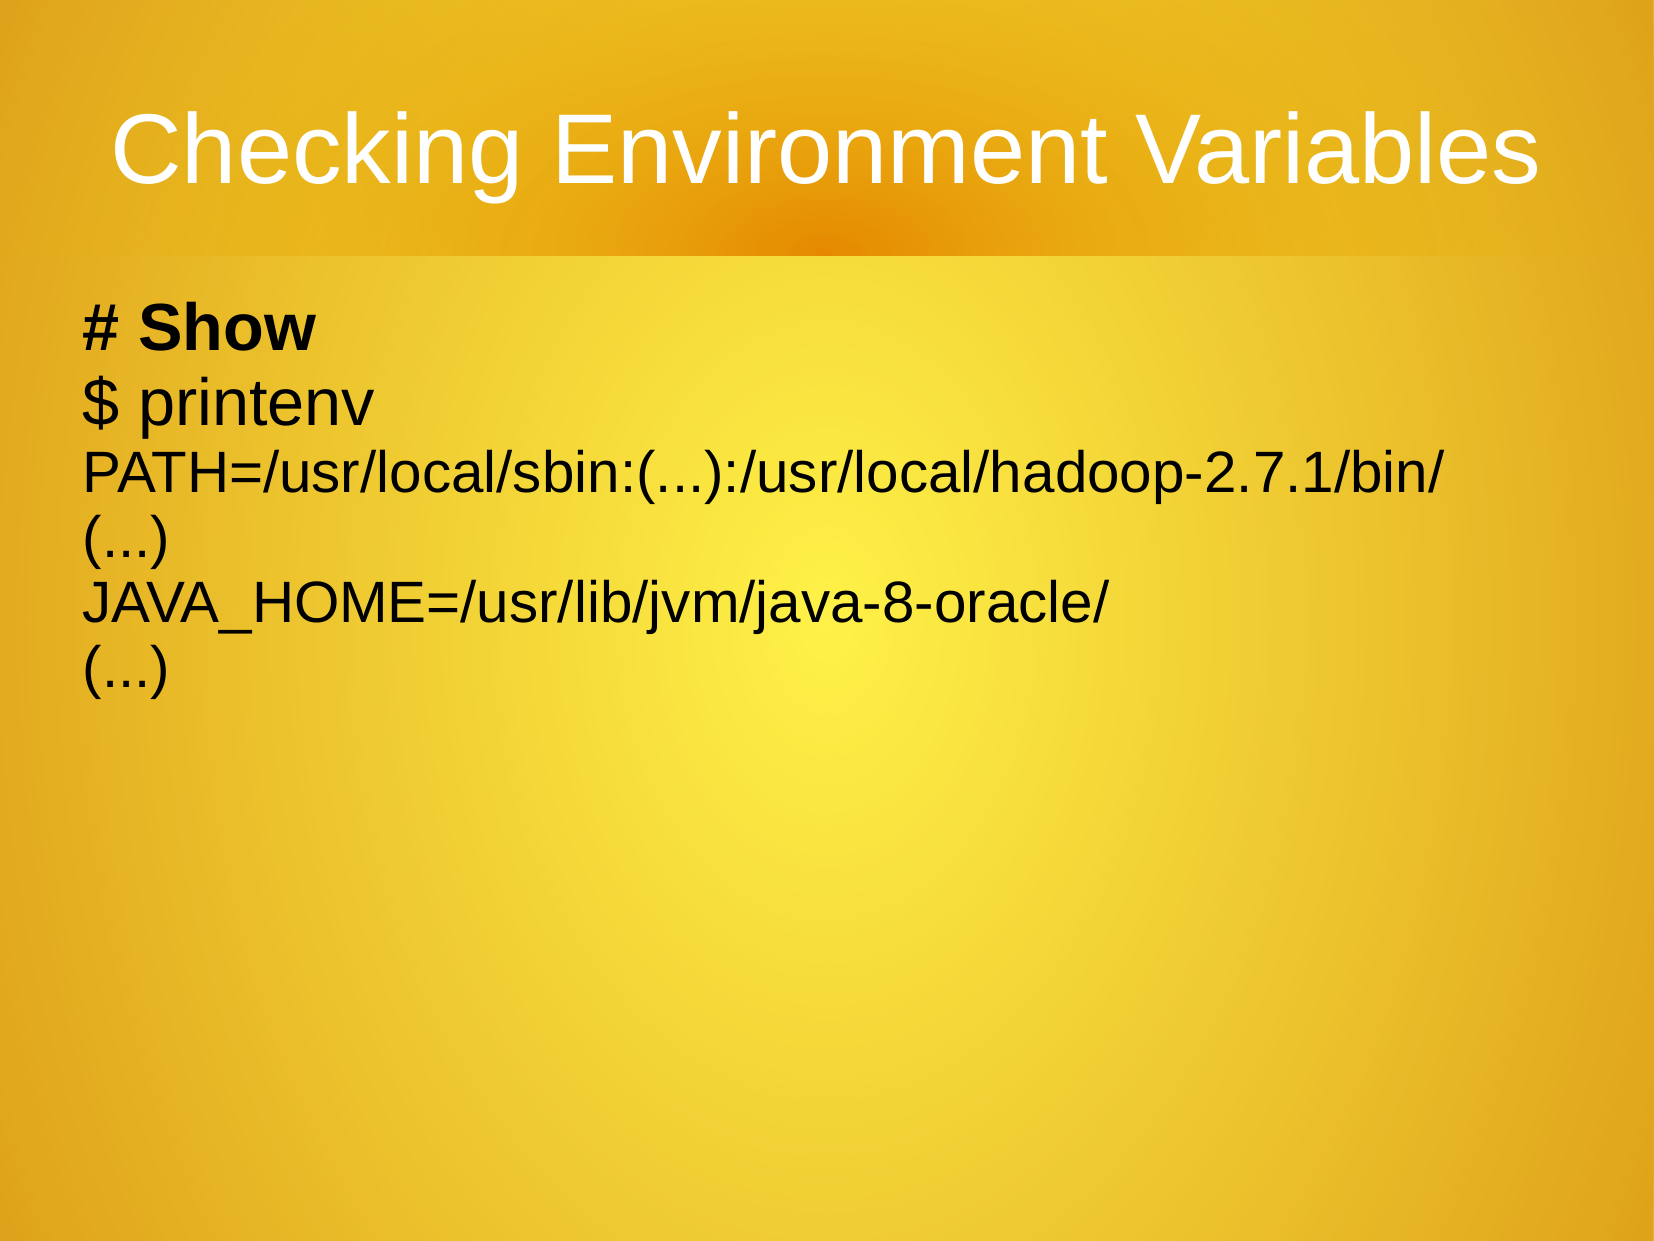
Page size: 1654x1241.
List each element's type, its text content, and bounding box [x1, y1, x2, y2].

subtitle # Show $ printenv PATH=/usr/local/sbin:(...):/usr/local/hadoop-2.7.1/bin/ (...) JAVA_HOME=/usr/lib/jvm/java-8-oracle/ (...) [82, 290, 1571, 1010]
title Checking Environment Variables [82, 47, 1571, 252]
